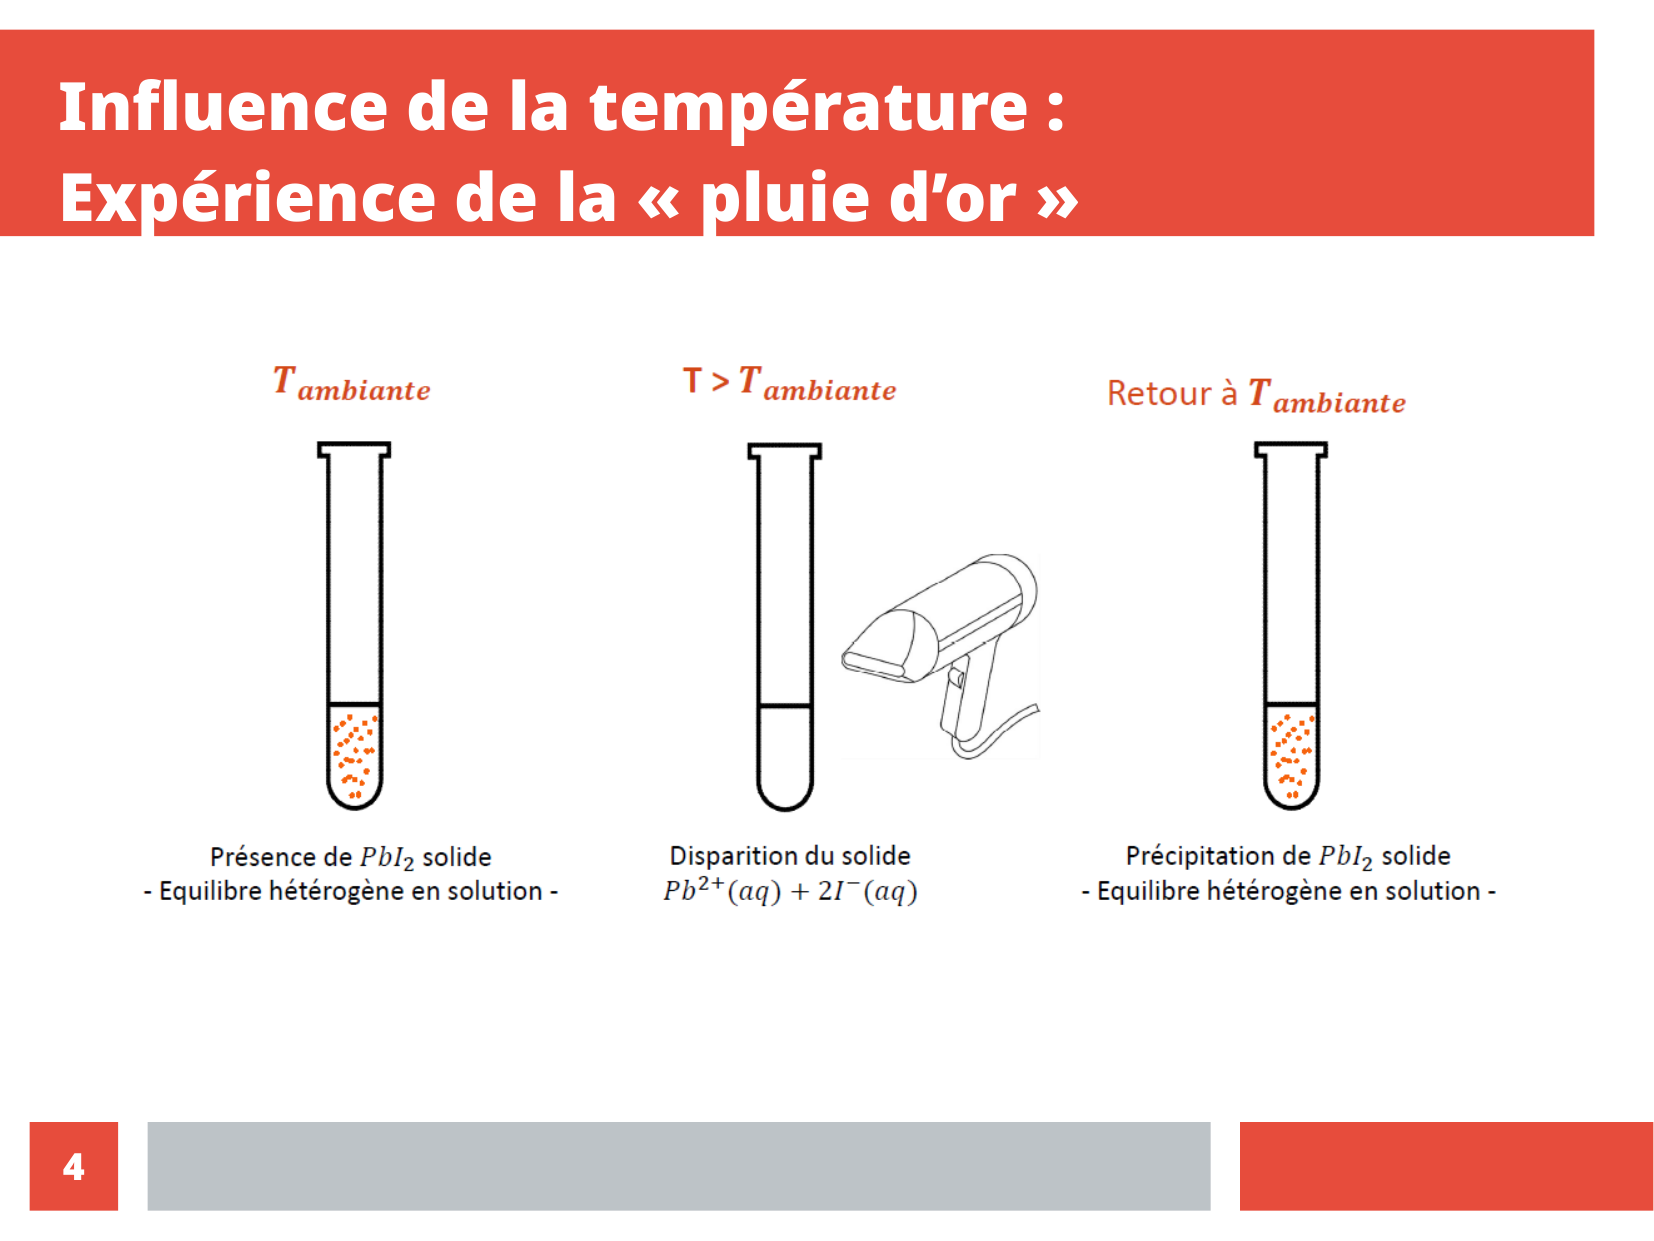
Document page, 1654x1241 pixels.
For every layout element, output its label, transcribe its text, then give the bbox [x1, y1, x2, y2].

picture [141, 355, 1506, 910]
title Influence de la température : Expérience de la « pluie d’or » [59, 59, 1595, 207]
